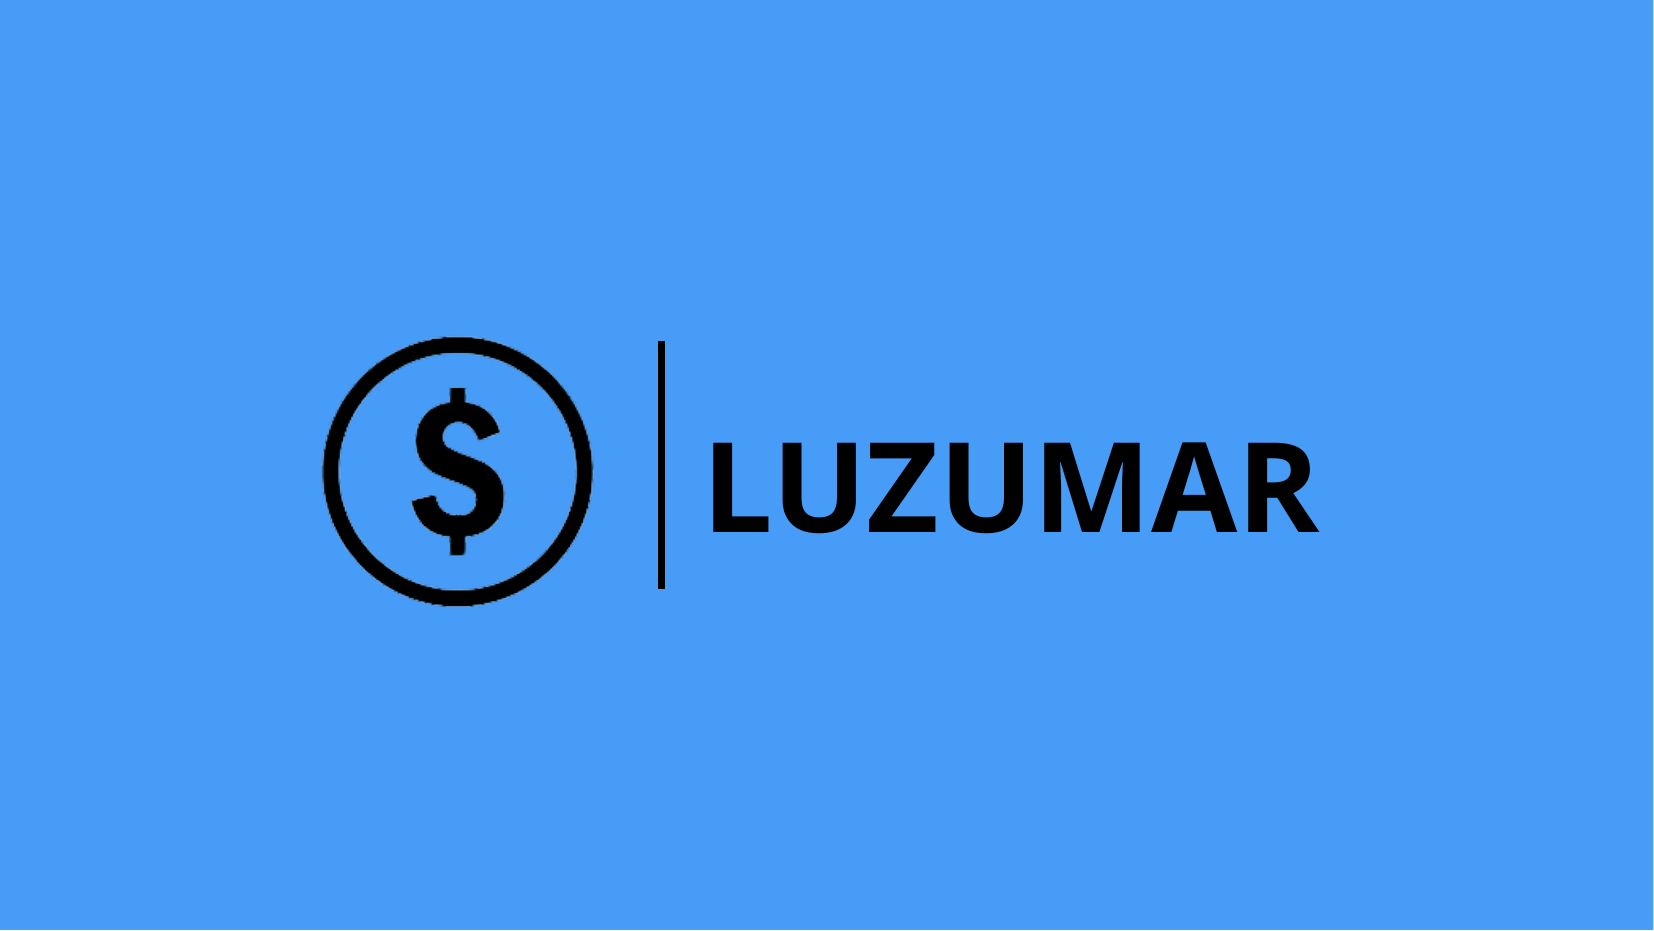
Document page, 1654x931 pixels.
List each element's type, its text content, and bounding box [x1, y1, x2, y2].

text_box LUZUMAR [688, 391, 1418, 575]
picture [236, 323, 680, 607]
